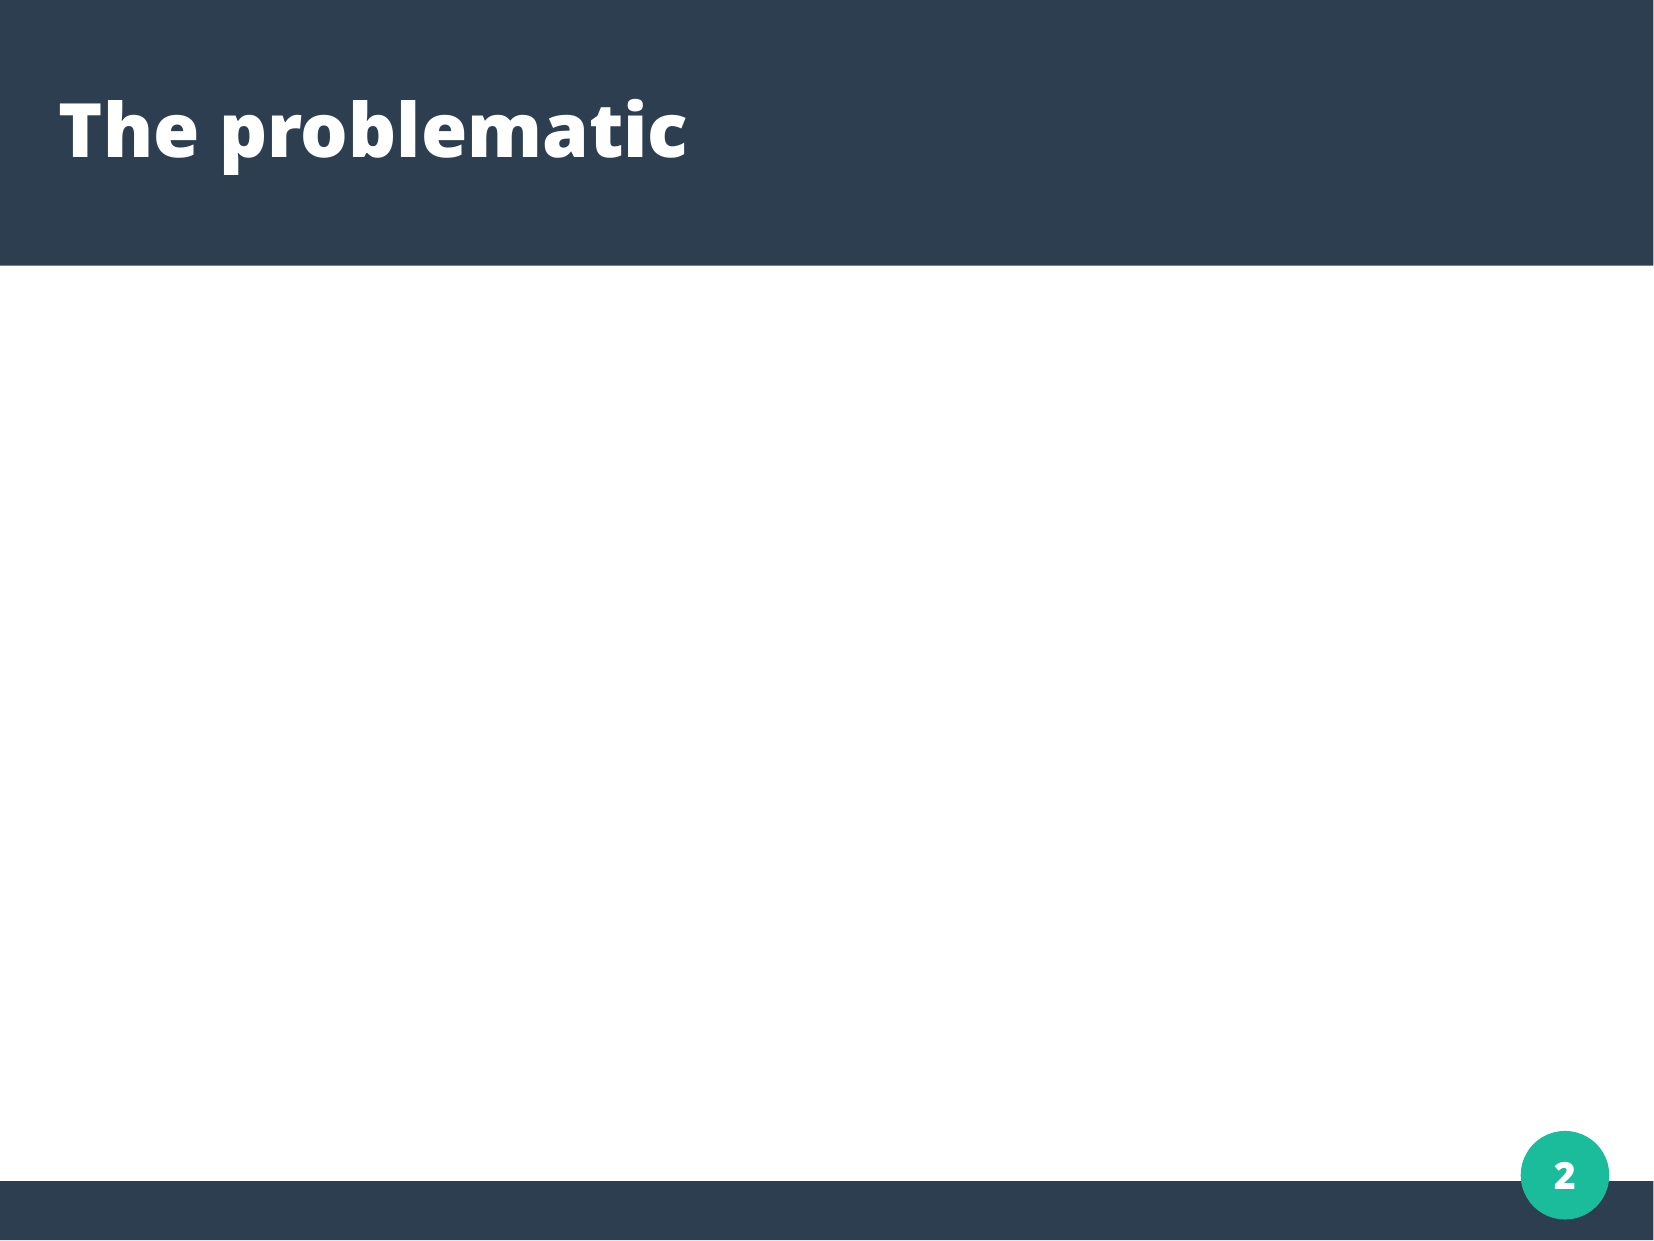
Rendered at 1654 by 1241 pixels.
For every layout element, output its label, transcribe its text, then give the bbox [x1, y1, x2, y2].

title The problematic [59, 49, 1595, 207]
